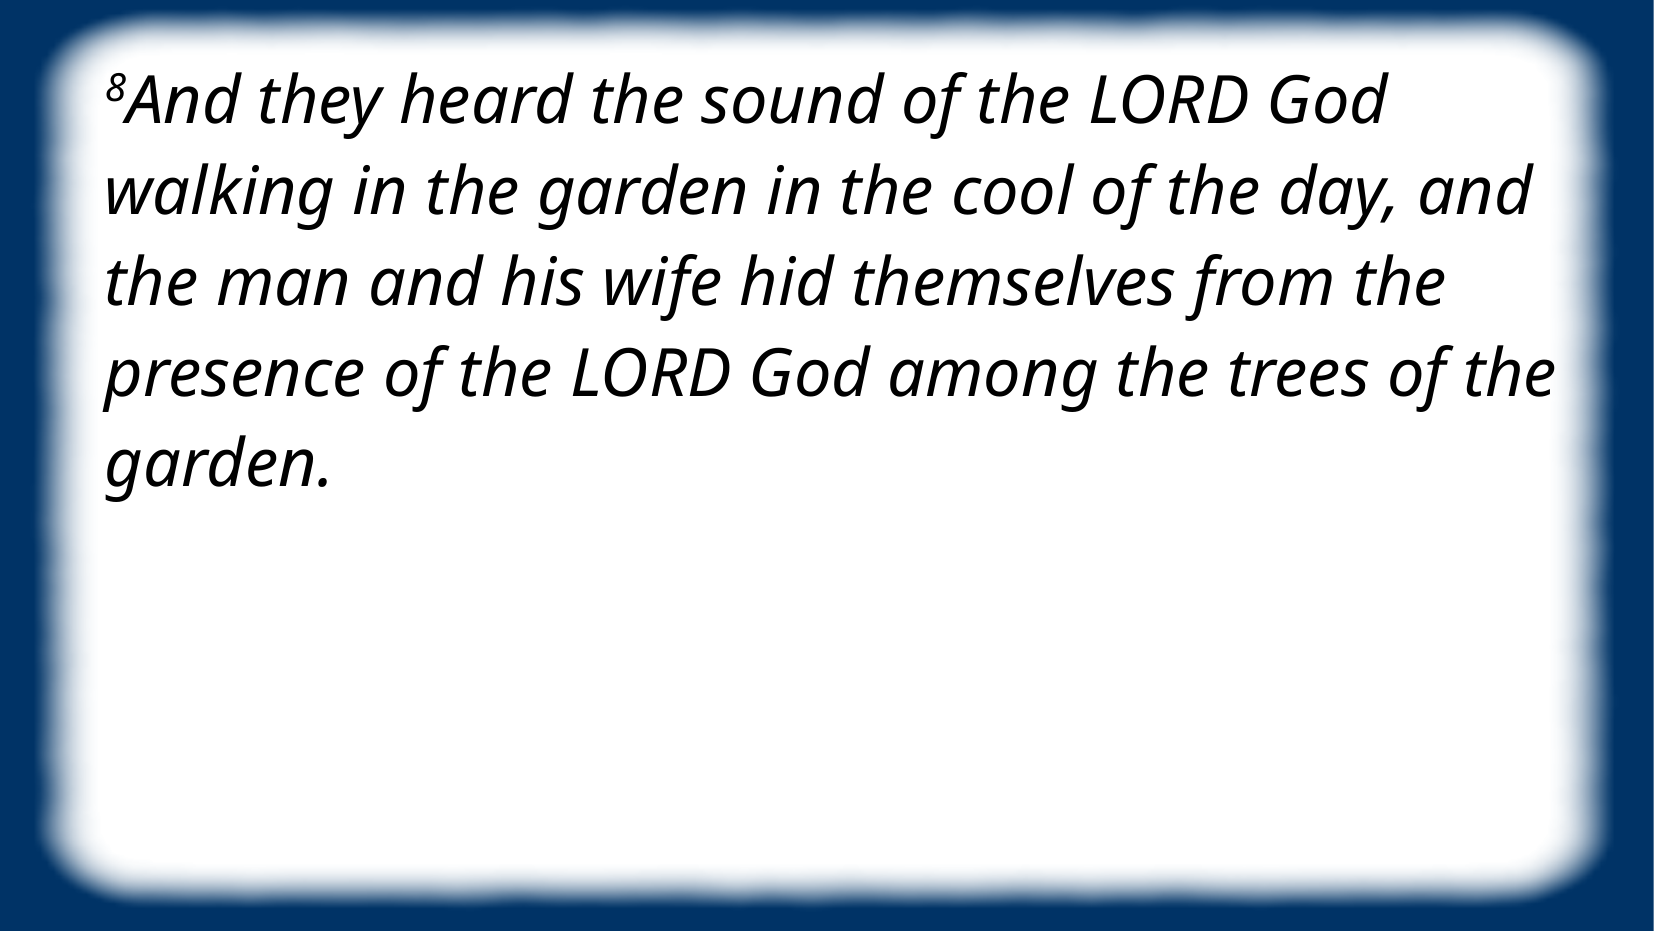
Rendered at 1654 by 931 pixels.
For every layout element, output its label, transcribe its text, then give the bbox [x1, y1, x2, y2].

picture [0, 0, 1654, 931]
text_box 8And they heard the sound of the LORD God walking in the garden in the cool of the day, and the man and his wife hid themselves from the presence of the LORD God among the trees of the garden. [90, 45, 1576, 504]
